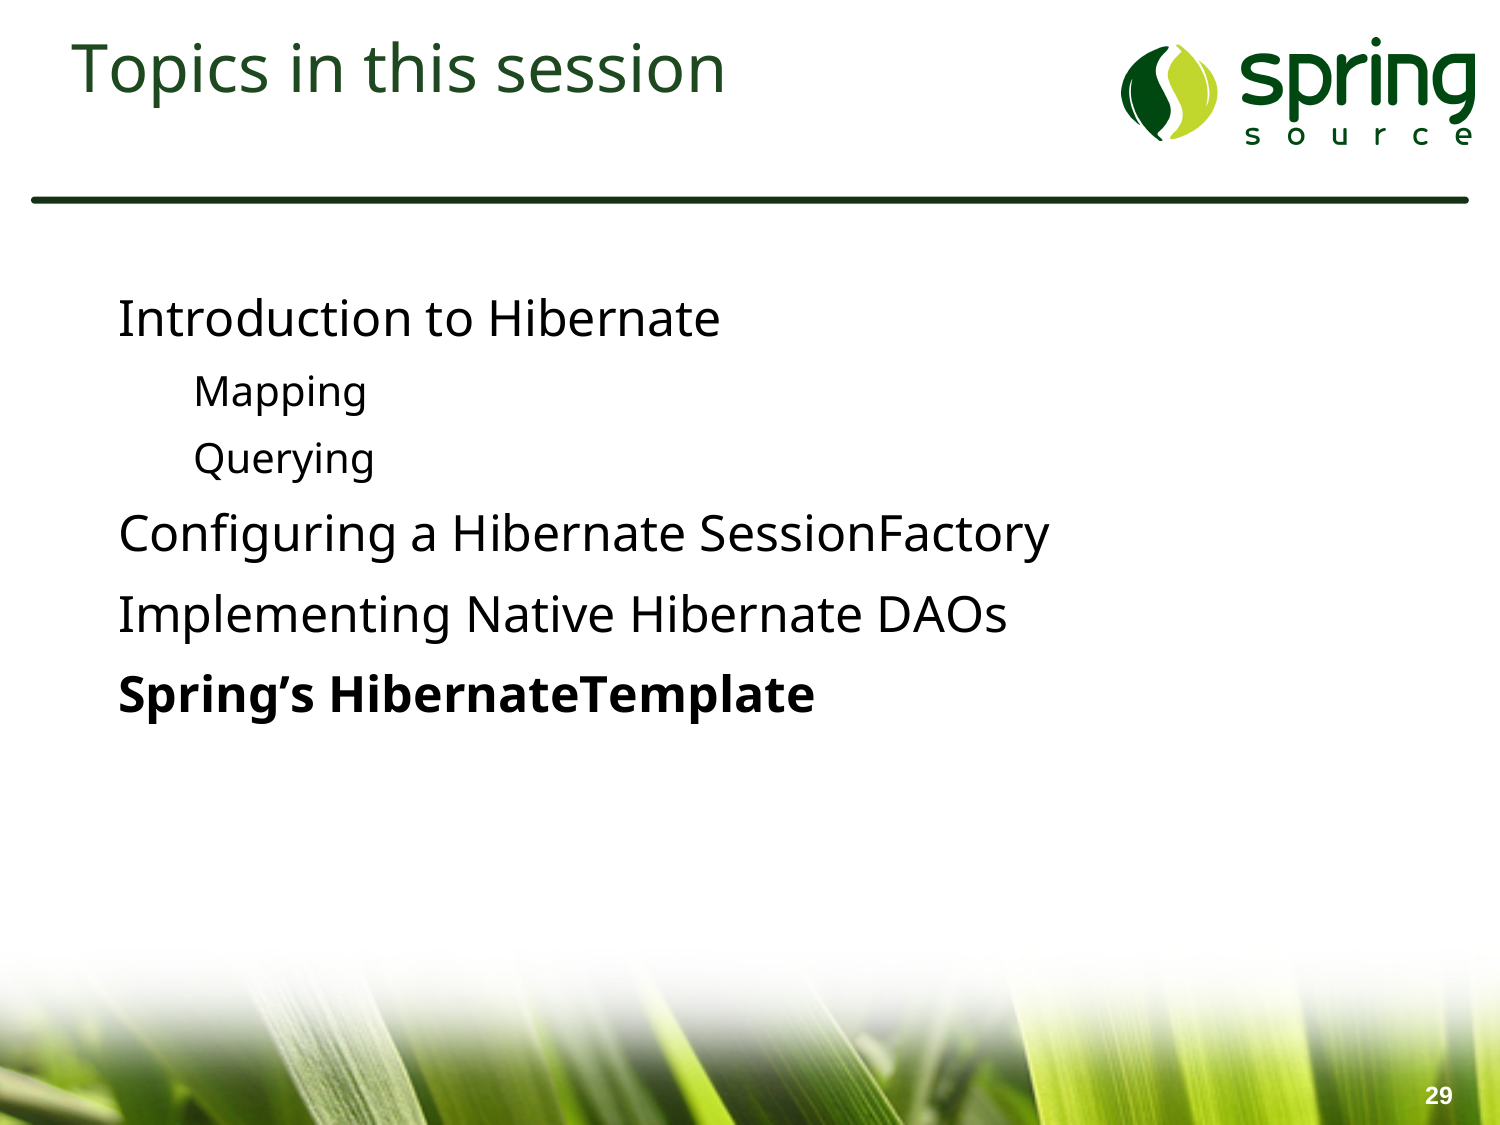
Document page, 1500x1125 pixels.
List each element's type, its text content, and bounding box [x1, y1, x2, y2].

title Topics in this session [56, 13, 1089, 176]
picture [0, 944, 1500, 1125]
list Introduction to Hibernate Mapping Querying Configuring a Hibernate SessionFactory Implementing Native Hibernate DAOs Spring’s HibernateTemplate [103, 275, 1394, 938]
picture [1121, 37, 1475, 145]
